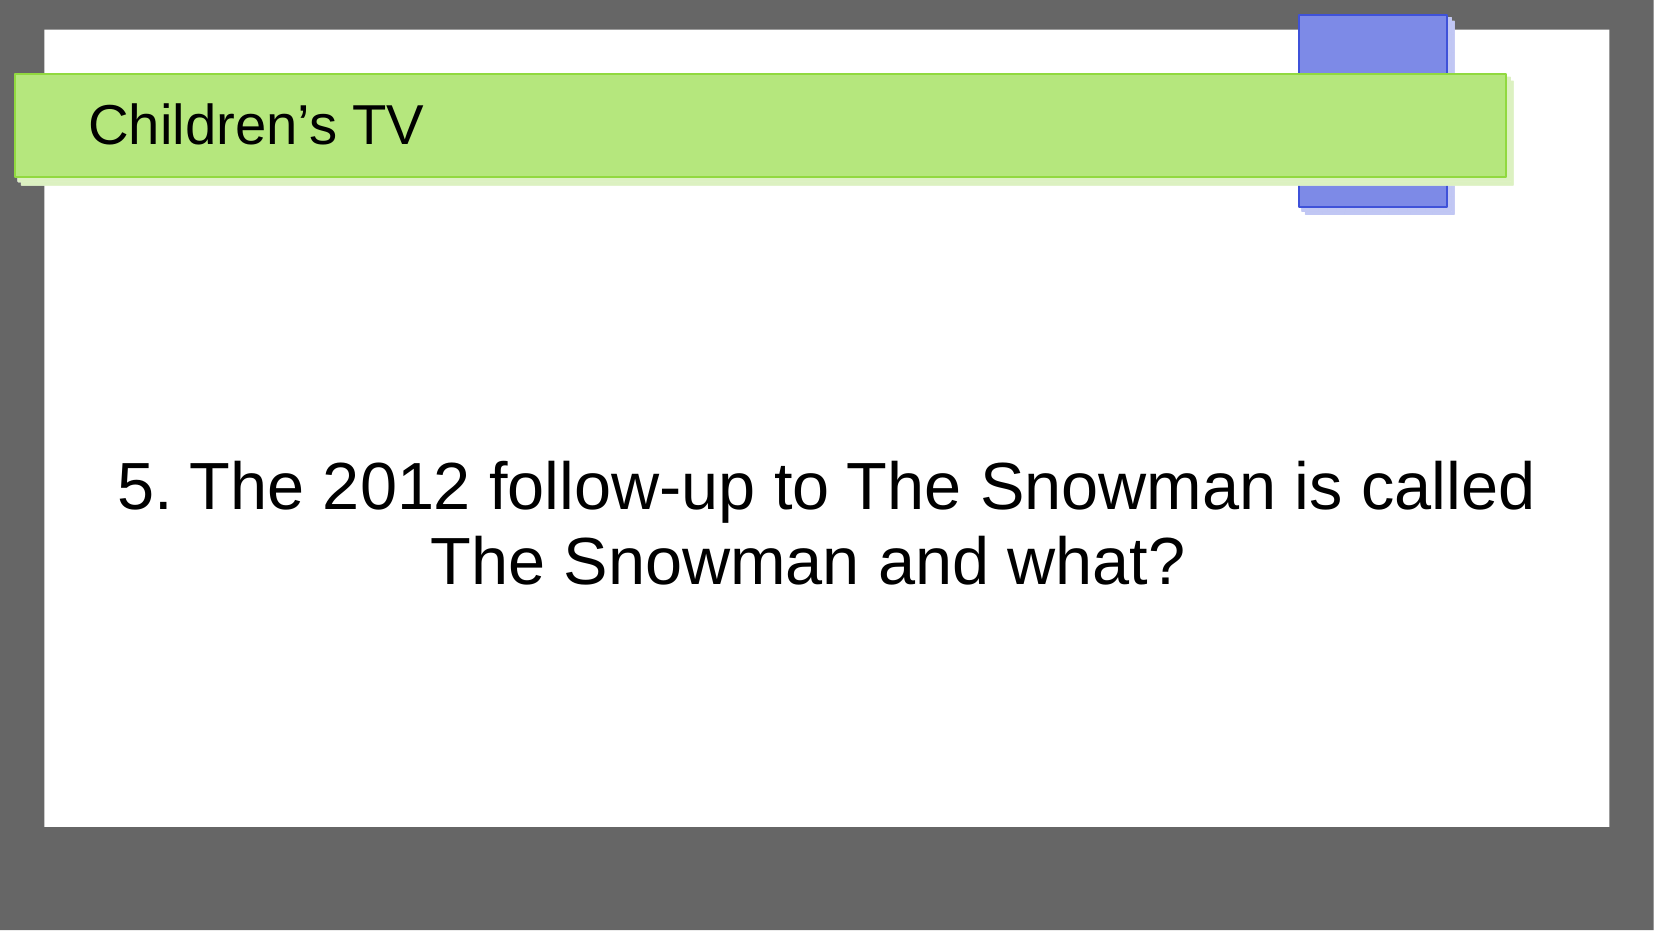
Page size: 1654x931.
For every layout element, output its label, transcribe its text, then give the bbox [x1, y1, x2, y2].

title Children’s TV [88, 73, 1506, 178]
text_box 5. The 2012 follow-up to The Snowman is called The Snowman and what? [88, 236, 1565, 813]
